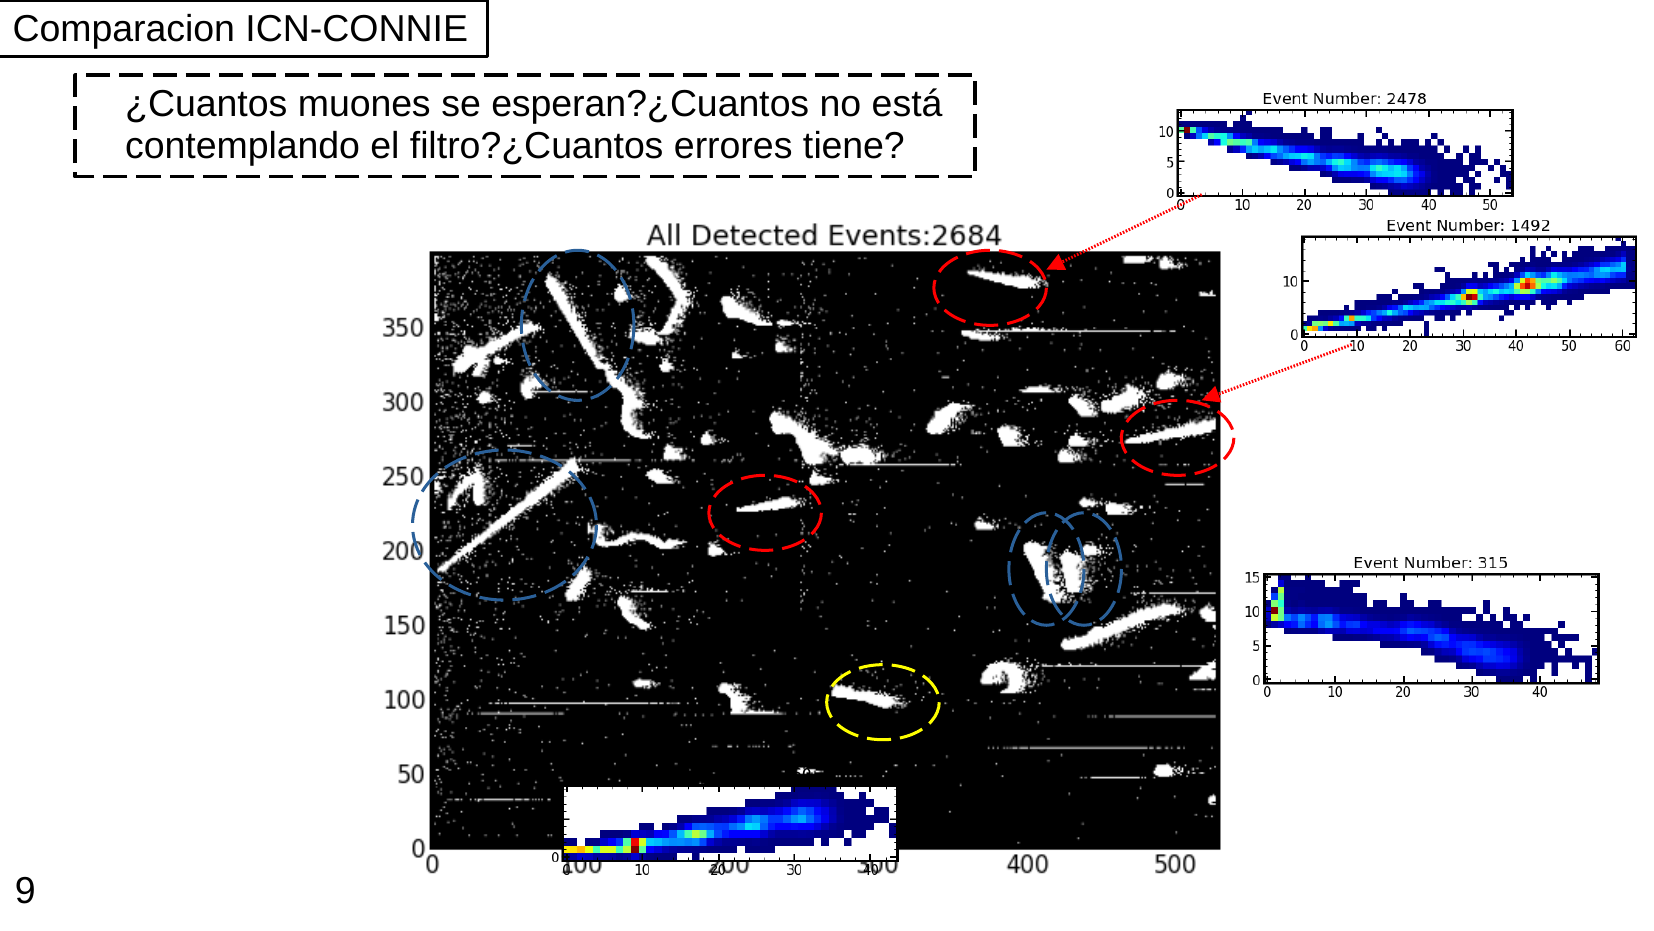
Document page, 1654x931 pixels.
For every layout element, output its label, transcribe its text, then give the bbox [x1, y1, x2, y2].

picture [371, 54, 1654, 931]
text_box ¿Cuantos muones se esperan?¿Cuantos no está contemplando el filtro?¿Cuantos errores tiene? [75, 75, 976, 177]
text_box [521, 250, 634, 401]
text_box Comparacion ICN-CONNIE [0, 0, 488, 57]
text_box <number> [0, 862, 547, 931]
text_box [708, 475, 822, 551]
text_box [412, 450, 597, 601]
text_box [826, 664, 940, 740]
text_box [1121, 400, 1234, 476]
text_box [1008, 512, 1122, 626]
text_box [933, 250, 1047, 326]
